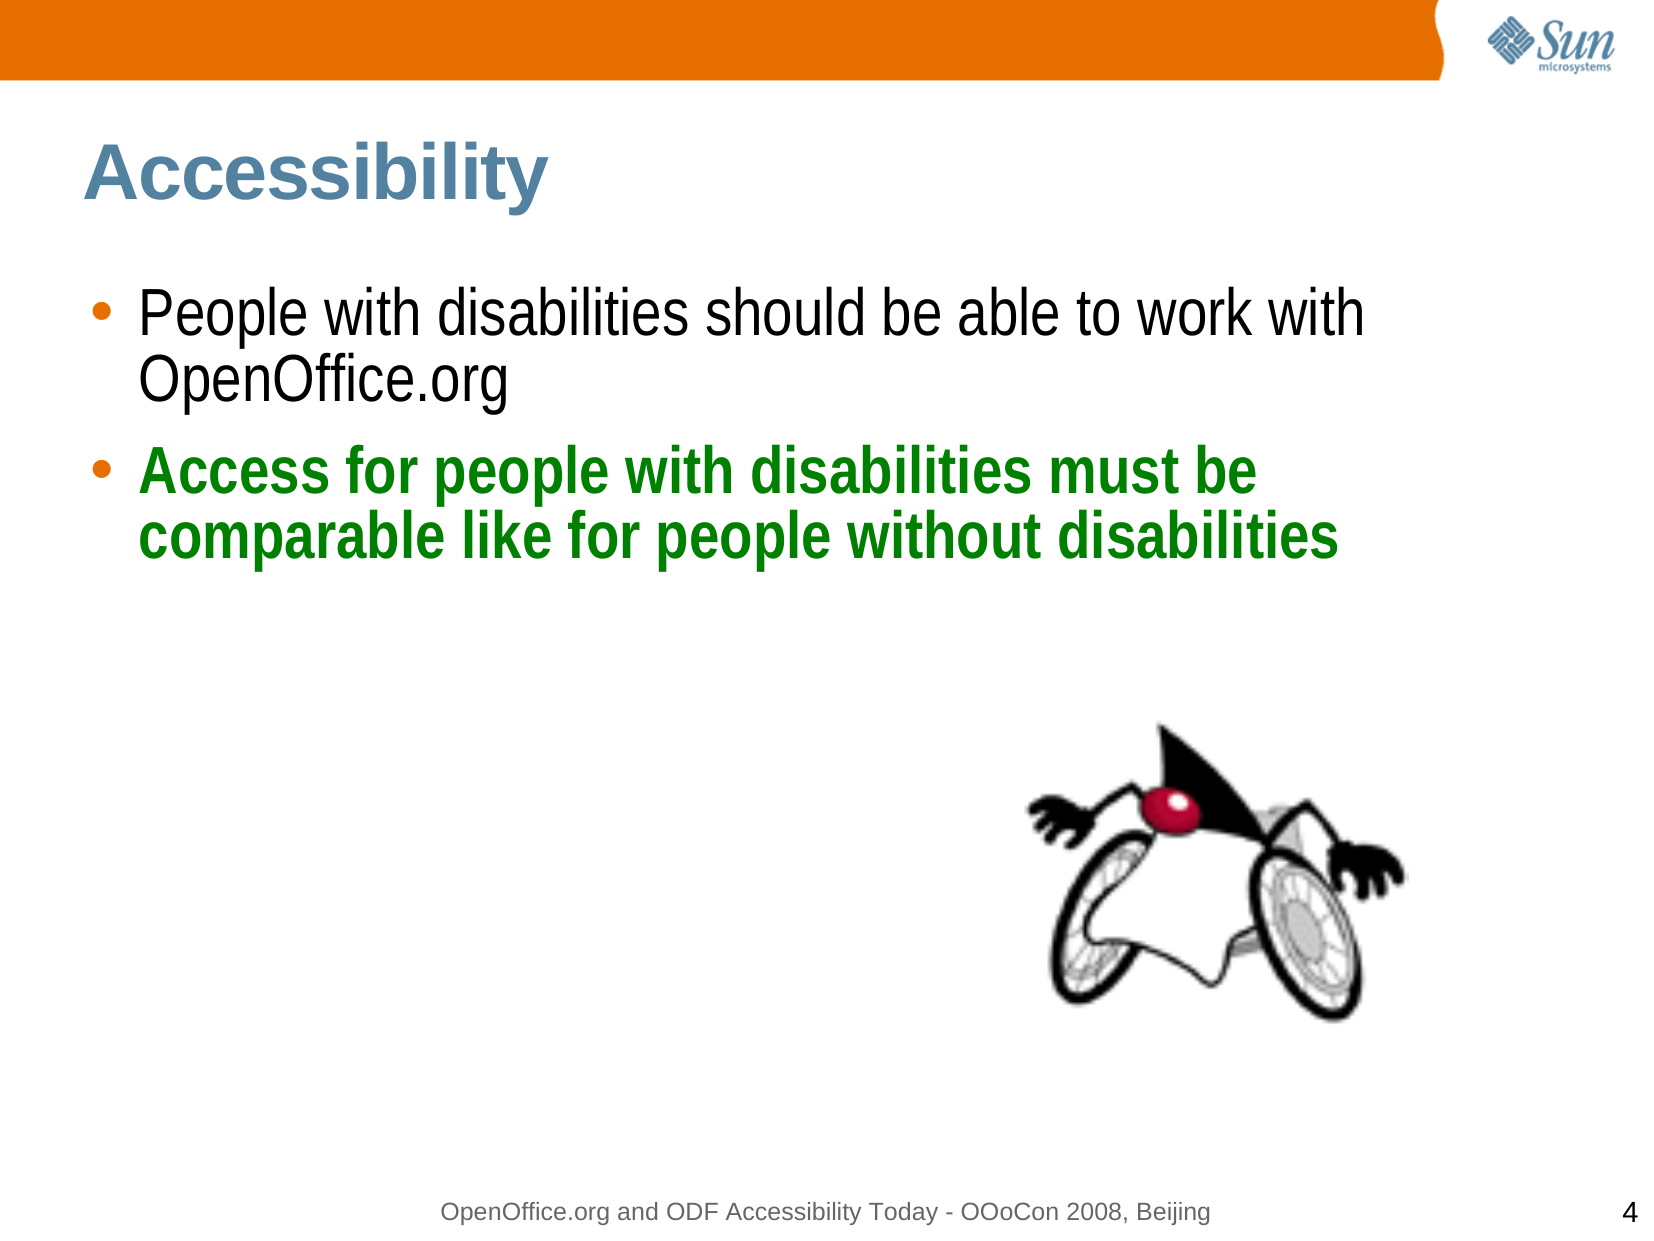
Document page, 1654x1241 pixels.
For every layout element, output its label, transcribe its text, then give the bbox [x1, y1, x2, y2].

list People with disabilities should be able to work with OpenOffice.org Access for people with disabilities must be comparable like for people without disabilities [71, 283, 1545, 1121]
title Accessibility [82, 135, 1585, 251]
picture [1023, 719, 1409, 1028]
picture [0, 0, 1654, 83]
